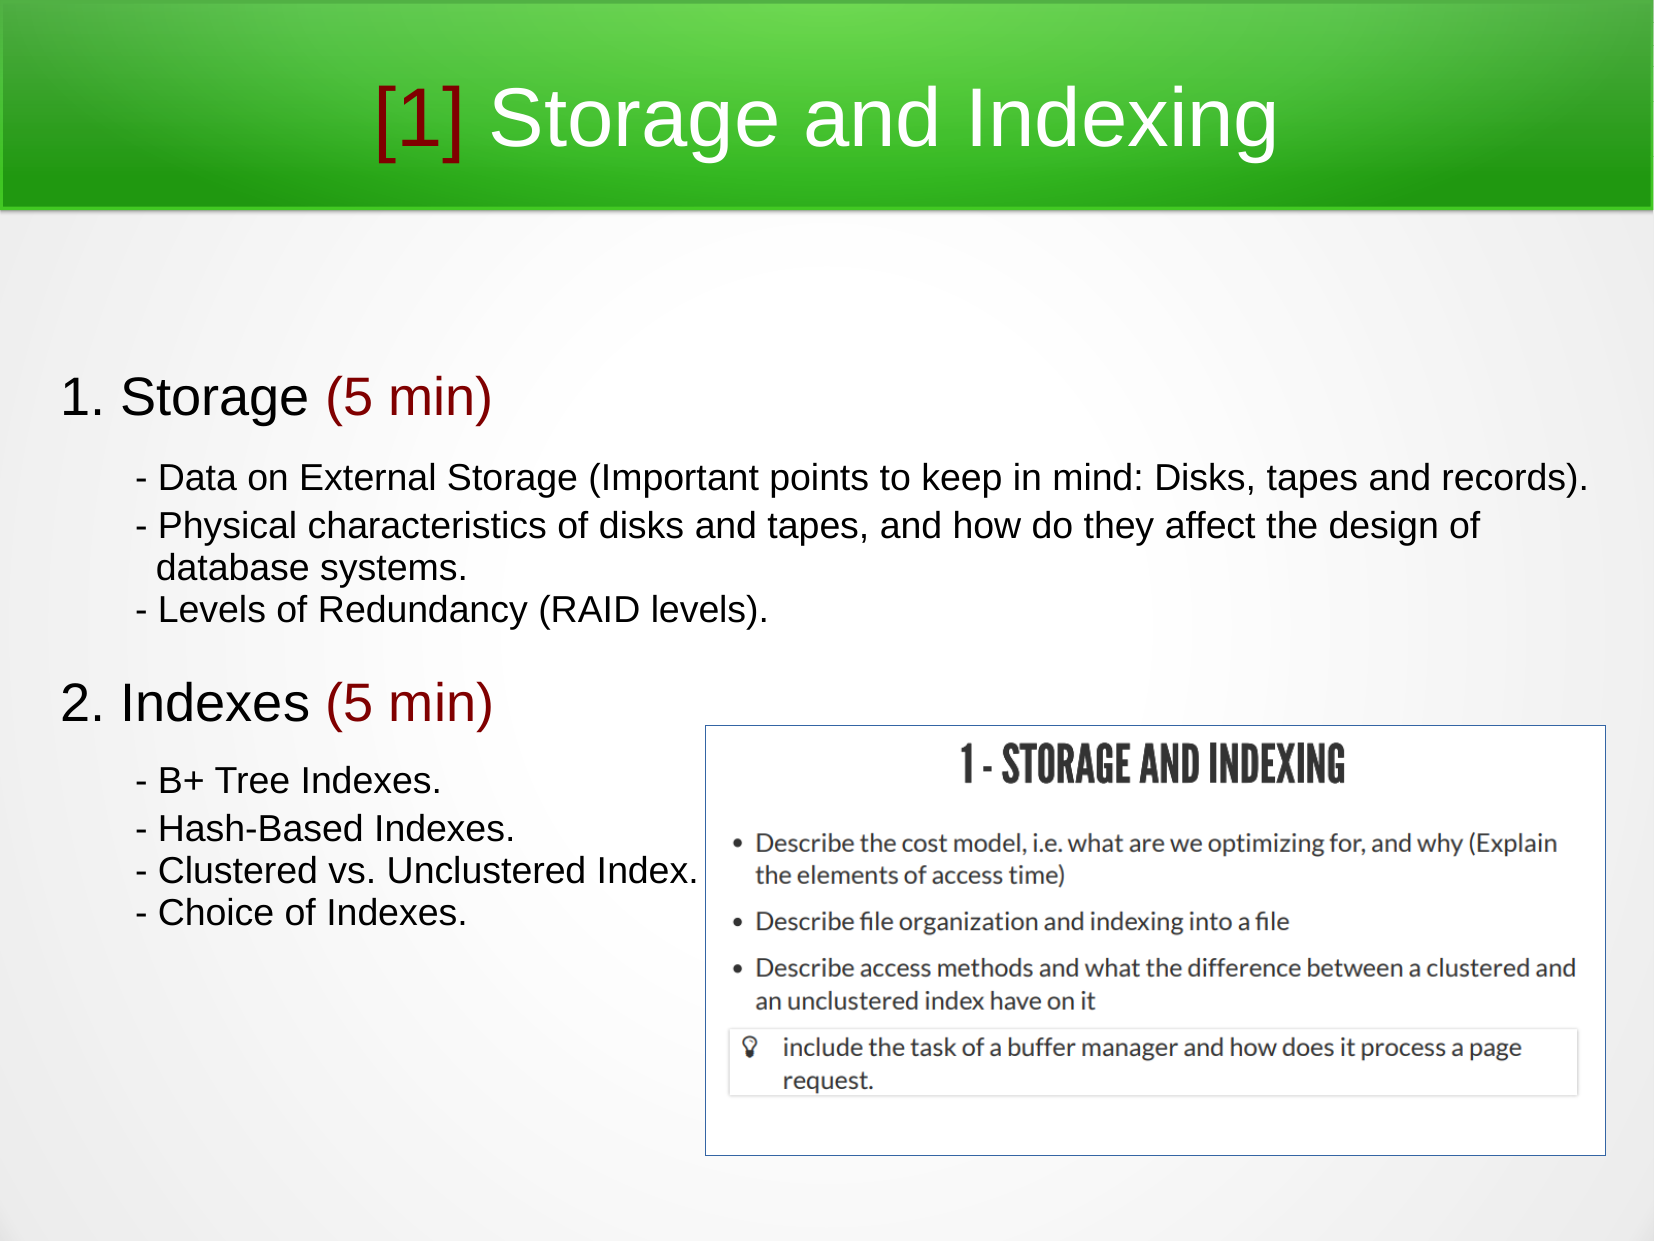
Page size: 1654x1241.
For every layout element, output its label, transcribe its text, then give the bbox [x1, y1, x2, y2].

title [1] Storage and Indexing [82, 47, 1571, 189]
subtitle 1. Storage (5 min) - Data on External Storage (Important points to keep in mind: Disks, tapes and records). - Physical characteristics of disks and tapes, and how do they affect the design of database systems. - Levels of Redundancy (RAID levels). 2. Indexes (5 min) - B+ Tree Indexes. - Hash-Based Indexes. - Clustered vs. Unclustered Index. - Choice of Indexes. [60, 285, 1631, 1005]
picture [705, 725, 1606, 1156]
